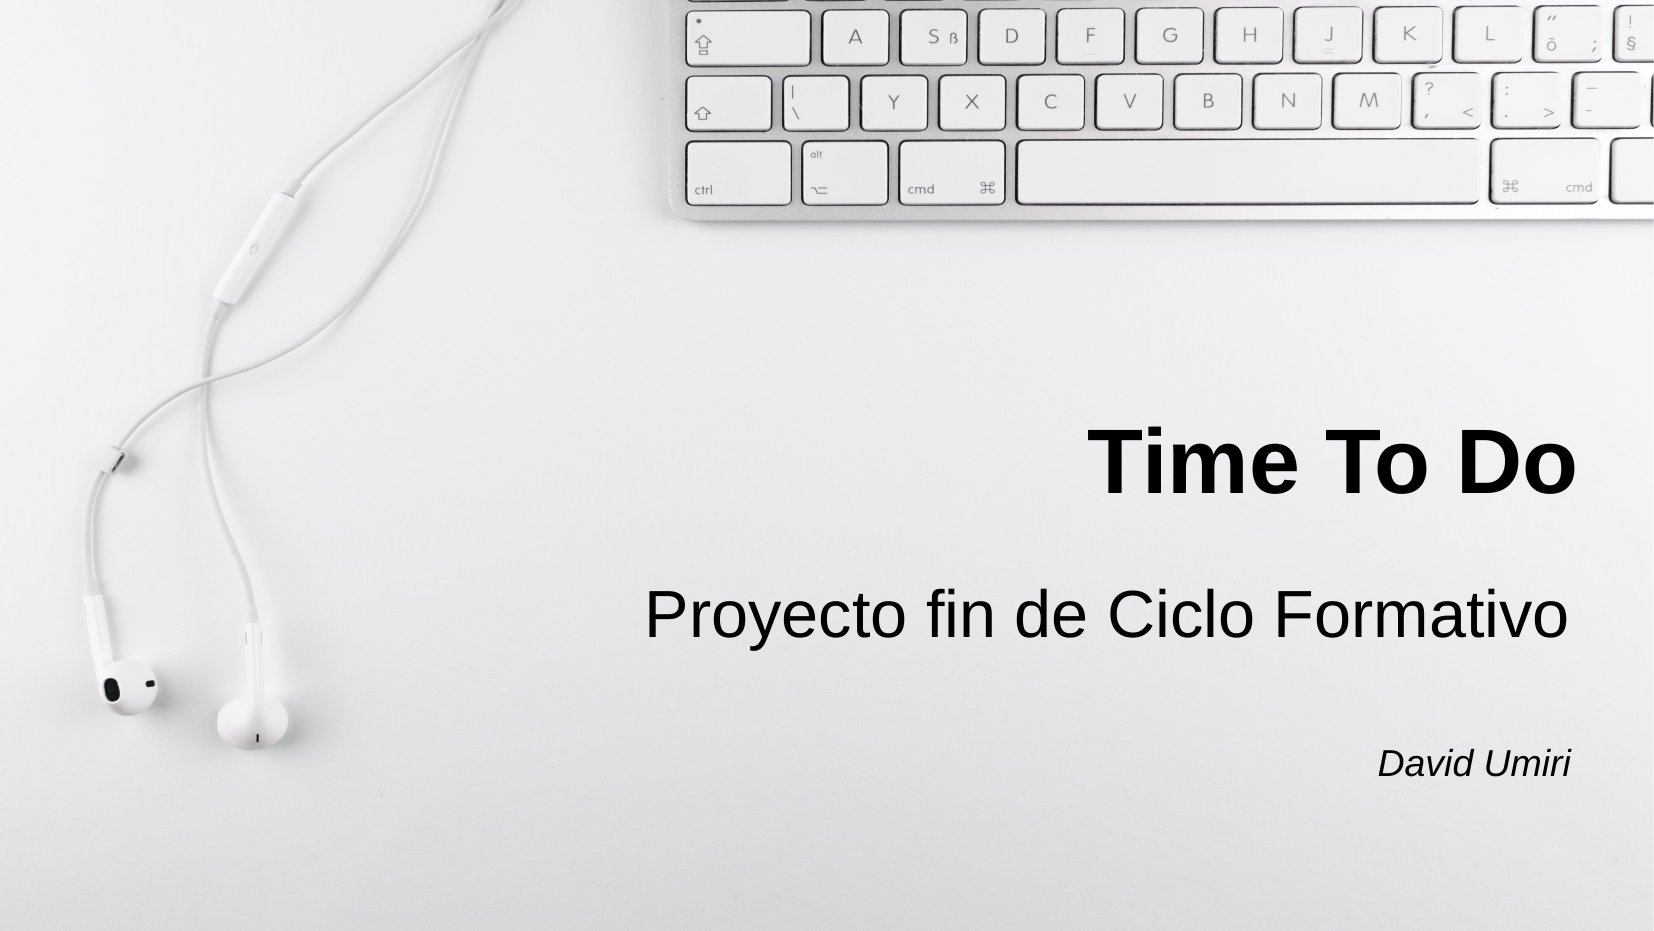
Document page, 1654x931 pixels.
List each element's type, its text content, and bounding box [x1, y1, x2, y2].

title Time To Do [478, 384, 1579, 540]
subtitle Proyecto fin de Ciclo Formativo [611, 539, 1571, 688]
text_box David Umiri [611, 688, 1571, 839]
picture [0, 0, 1654, 931]
